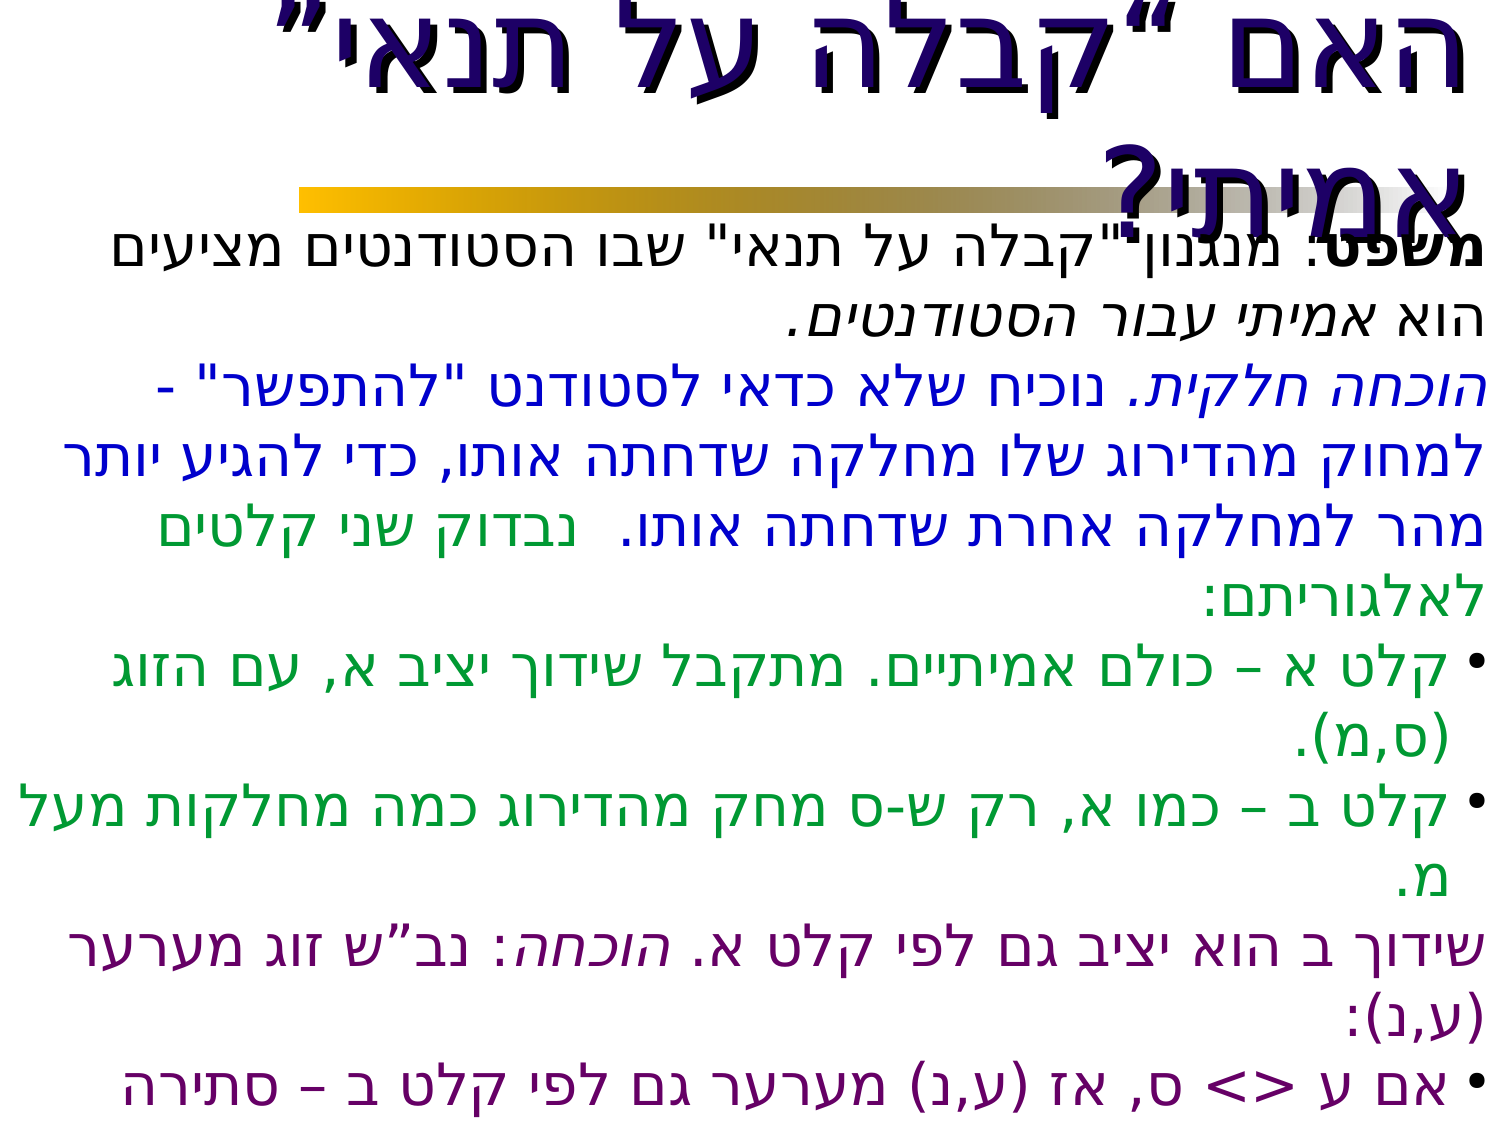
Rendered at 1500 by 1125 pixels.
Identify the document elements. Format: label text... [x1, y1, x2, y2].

text_box משפט: מנגנון "קבלה על תנאי" שבו הסטודנטים מציעים הוא אמיתי עבור הסטודנטים. הוכחה חלקית. נוכיח שלא כדאי לסטודנט "להתפשר" - למחוק מהדירוג שלו מחלקה שדחתה אותו, כדי להגיע יותר מהר למחלקה אחרת שדחתה אותו. נבדוק שני קלטים לאלגוריתם: קלט א – כולם אמיתיים. מתקבל שידוך יציב א, עם הזוג (ס,מ). קלט ב – כמו א, רק ש-ס מחק מהדירוג כמה מחלקות מעל מ. שידוך ב הוא יציב גם לפי קלט א. הוכחה: נב”ש זוג מערער (ע,נ): אם ע <> ס, אז (ע,נ) מערער גם לפי קלט ב – סתירה ליציבות ב. אם ע=ס וגם ס מעדיף-חלש את מ על נ – כנ”ל. אם ע=ס וגם ס מעדיף-חזק את נ על מ, אז (ע,נ) מערער גם לפי קלט א – סתירה ליציבות א. אבל שידוך א הוא היציב הטוב ביותר לסטודנטים! ס לא הרויח. [2, 200, 1500, 1125]
title האם “קבלה על תנאי” אמיתי? [0, 37, 1486, 188]
